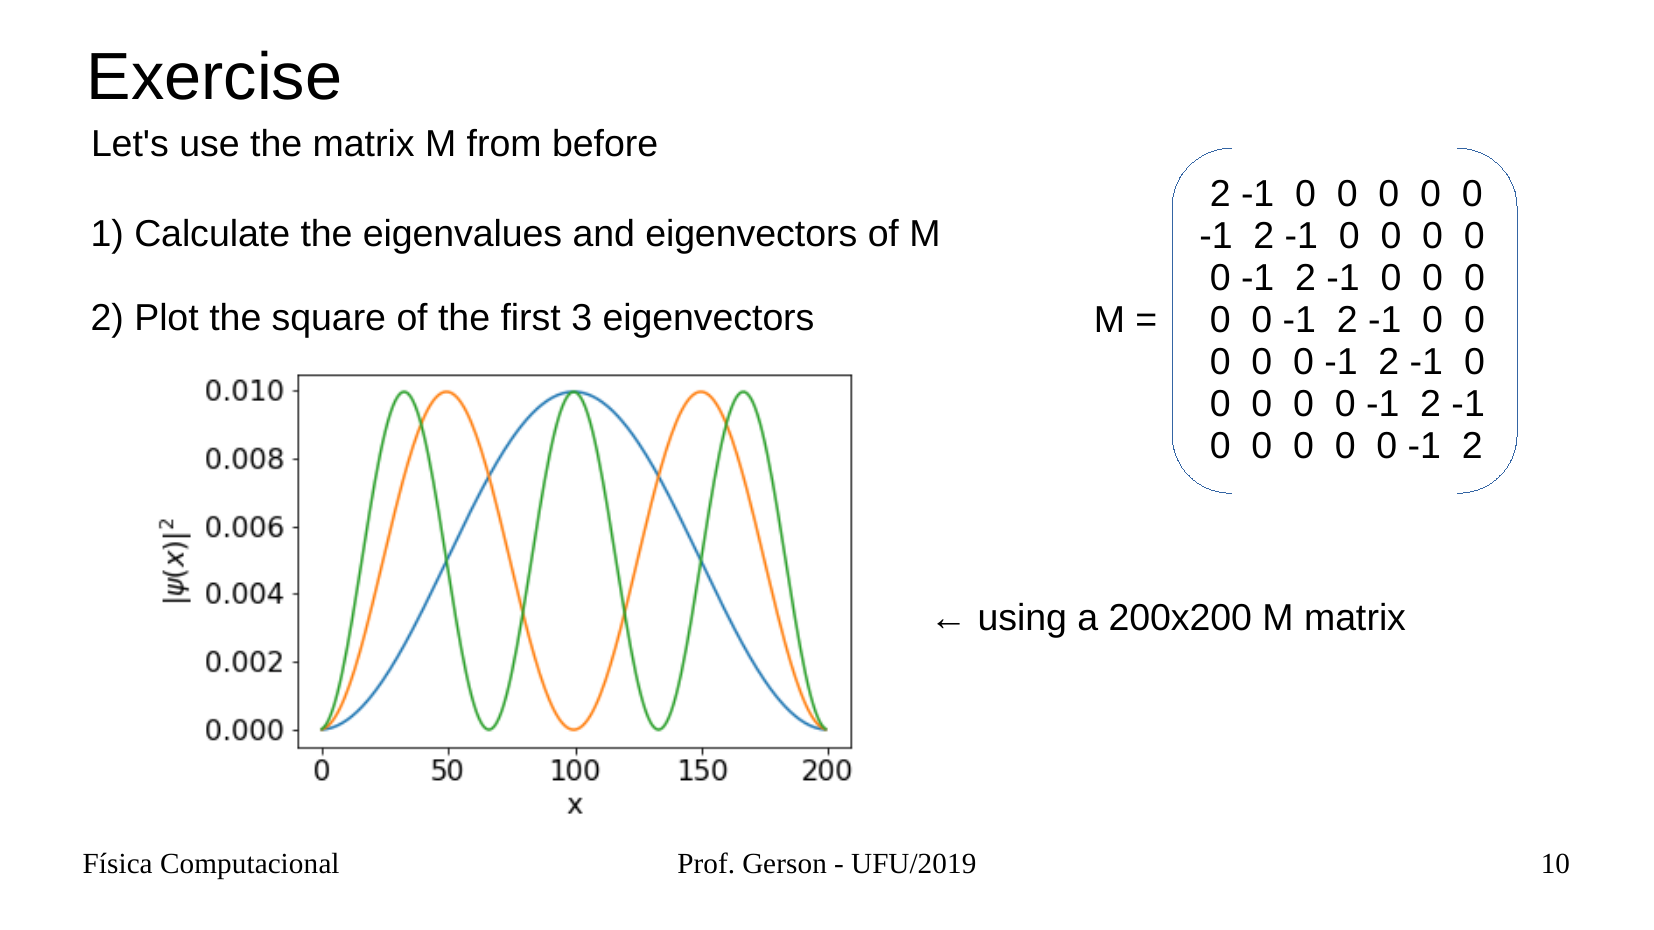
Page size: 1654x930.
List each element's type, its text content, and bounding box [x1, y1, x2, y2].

text_box Exercise [71, 31, 1121, 121]
picture [128, 345, 884, 849]
text_box 2 -1 0 0 0 0 0 -1 2 -1 0 0 0 0 0 -1 2 -1 0 0 0 0 0 -1 2 -1 0 0 0 0 0 -1 2 -1 0 0 0 0 0 -1 2 -1 0 0 0 0 0 -1 2 [1184, 165, 1500, 475]
text_box 1) Calculate the eigenvalues and eigenvectors of M 2) Plot the square of the first 3 eigenvectors [75, 205, 957, 346]
text_box Let's use the matrix M from before [76, 121, 674, 172]
text_box M = [1078, 291, 1183, 349]
text_box ← using a 200x200 M matrix [915, 589, 1422, 646]
